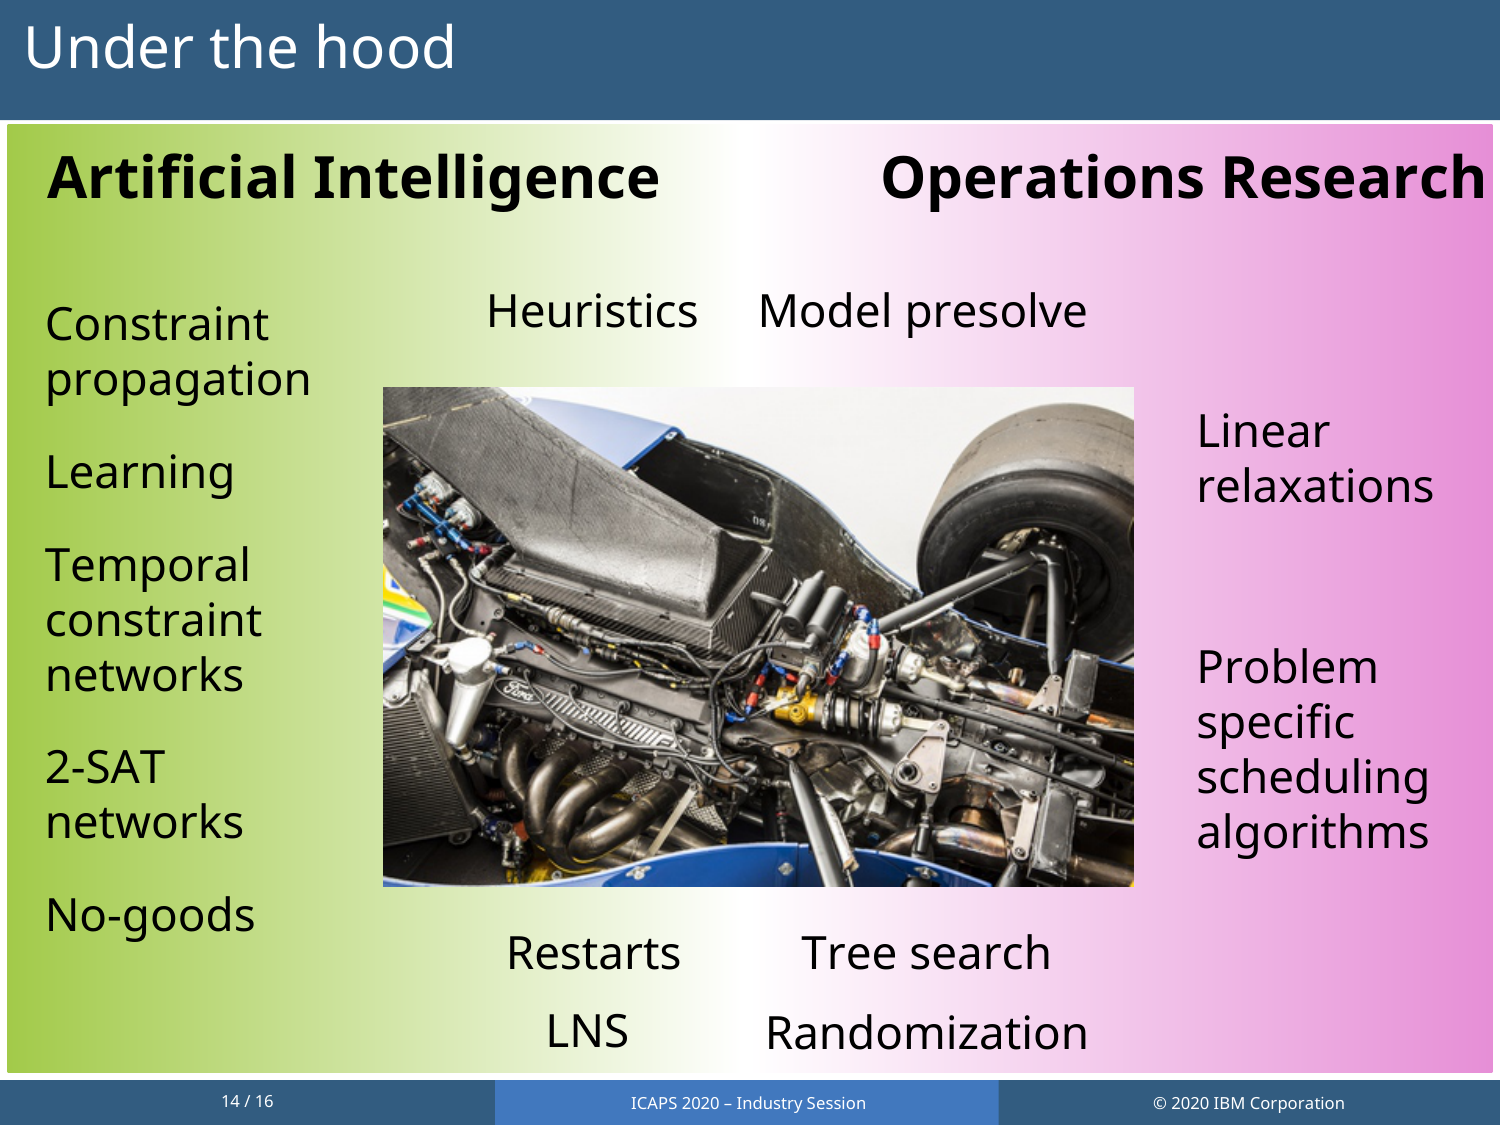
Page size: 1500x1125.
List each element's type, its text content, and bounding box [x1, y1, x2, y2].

text_box Restarts [491, 916, 685, 987]
text_box 2-SAT networks [30, 730, 250, 856]
text_box Heuristics [471, 273, 704, 344]
text_box Artificial Intelligence [32, 133, 653, 218]
text_box Tree search [786, 916, 1061, 987]
text_box Randomization [749, 996, 1093, 1067]
text_box Operations Research [865, 133, 1485, 218]
text_box Model presolve [742, 273, 1100, 344]
picture [383, 387, 1134, 887]
text_box Linear relaxations [1181, 394, 1438, 519]
text_box Temporal constraint networks [30, 528, 266, 708]
text_box LNS [530, 994, 645, 1065]
text_box [7, 124, 740, 1073]
text_box Learning [30, 435, 244, 506]
text_box [751, 124, 1493, 1073]
title Under the hood [0, 0, 1500, 121]
text_box No-goods [30, 878, 273, 949]
text_box Problem specific scheduling algorithms [1181, 630, 1442, 866]
text_box Constraint propagation [30, 287, 321, 413]
